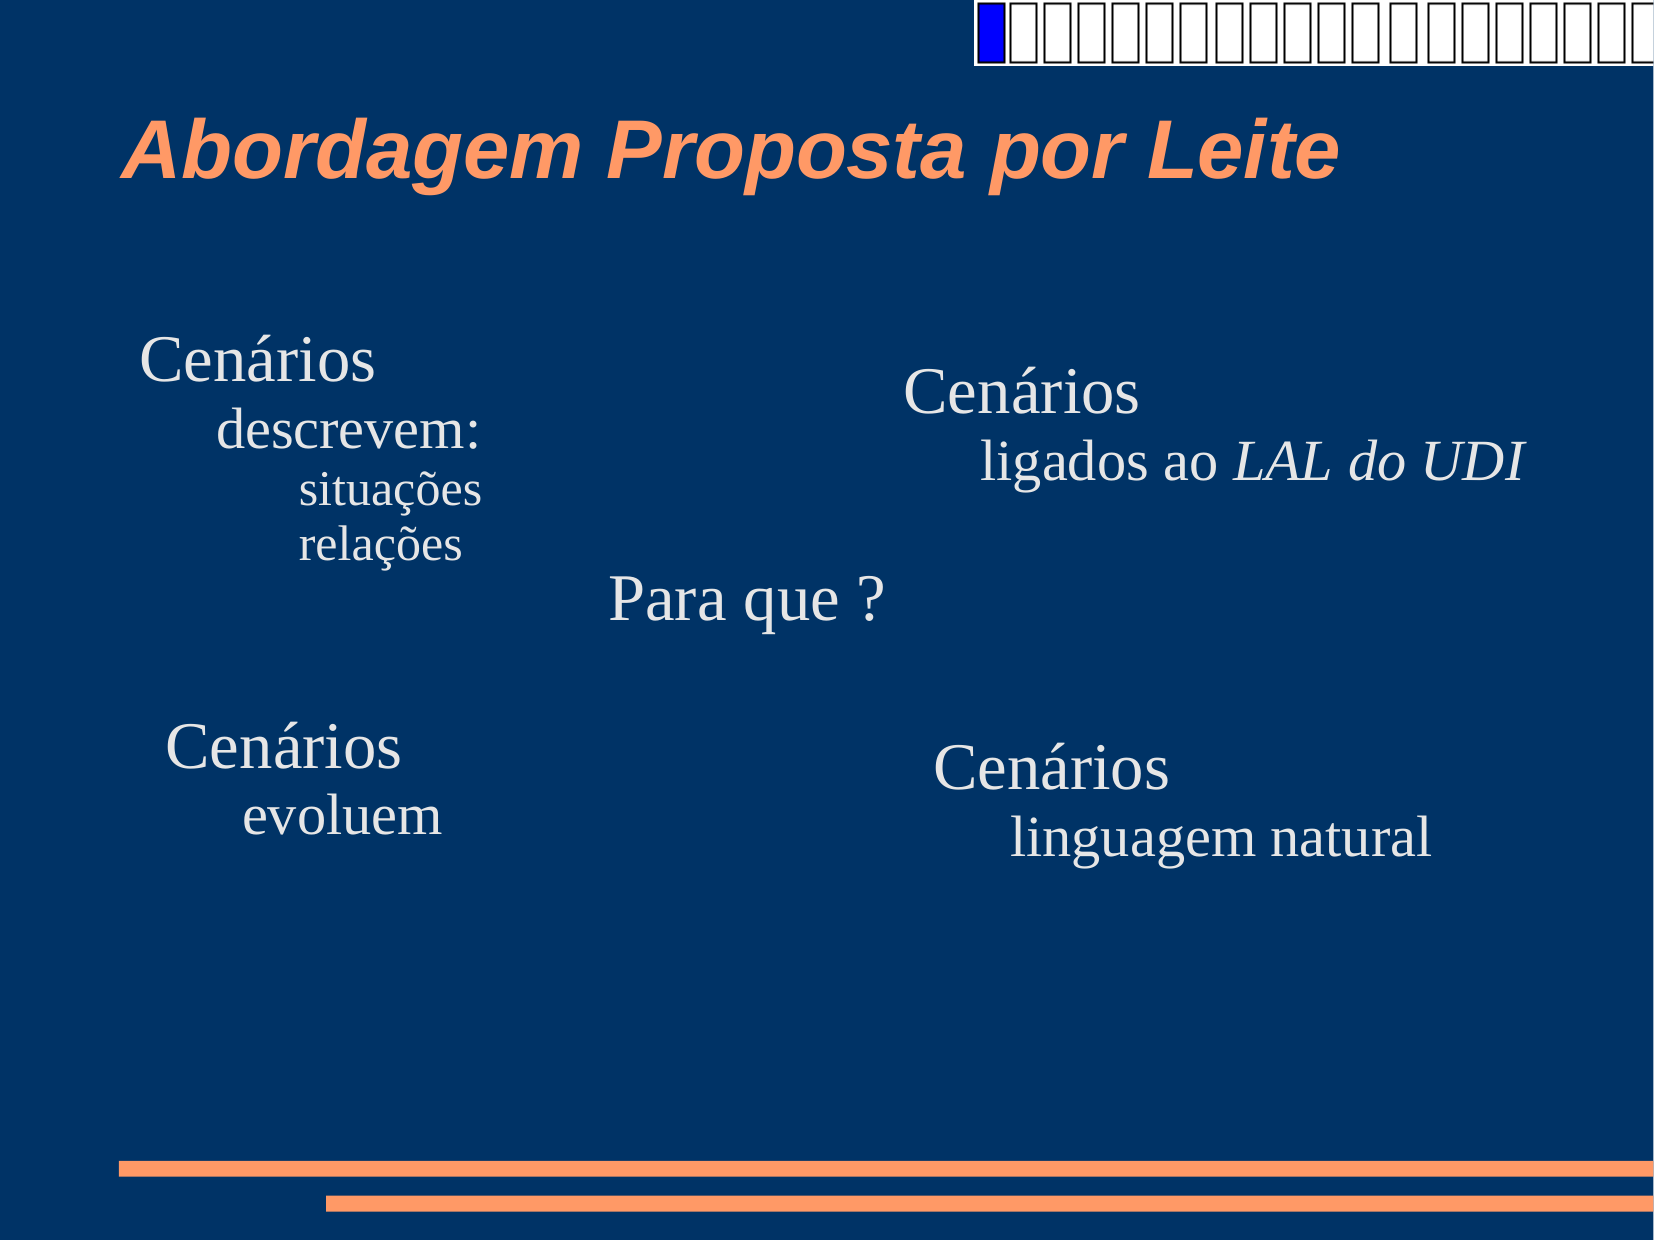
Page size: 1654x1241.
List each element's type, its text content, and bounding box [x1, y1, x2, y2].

list Cenários descrevem: situações relações [121, 322, 591, 621]
list Cenários linguagem natural [915, 730, 1566, 886]
title Abordagem Proposta por Leite [121, 46, 1534, 254]
list Cenários evoluem [147, 708, 562, 1004]
list Cenários ligados ao LAL do UDI [885, 354, 1536, 576]
list Para que ? [590, 561, 916, 650]
picture [974, 0, 1654, 66]
